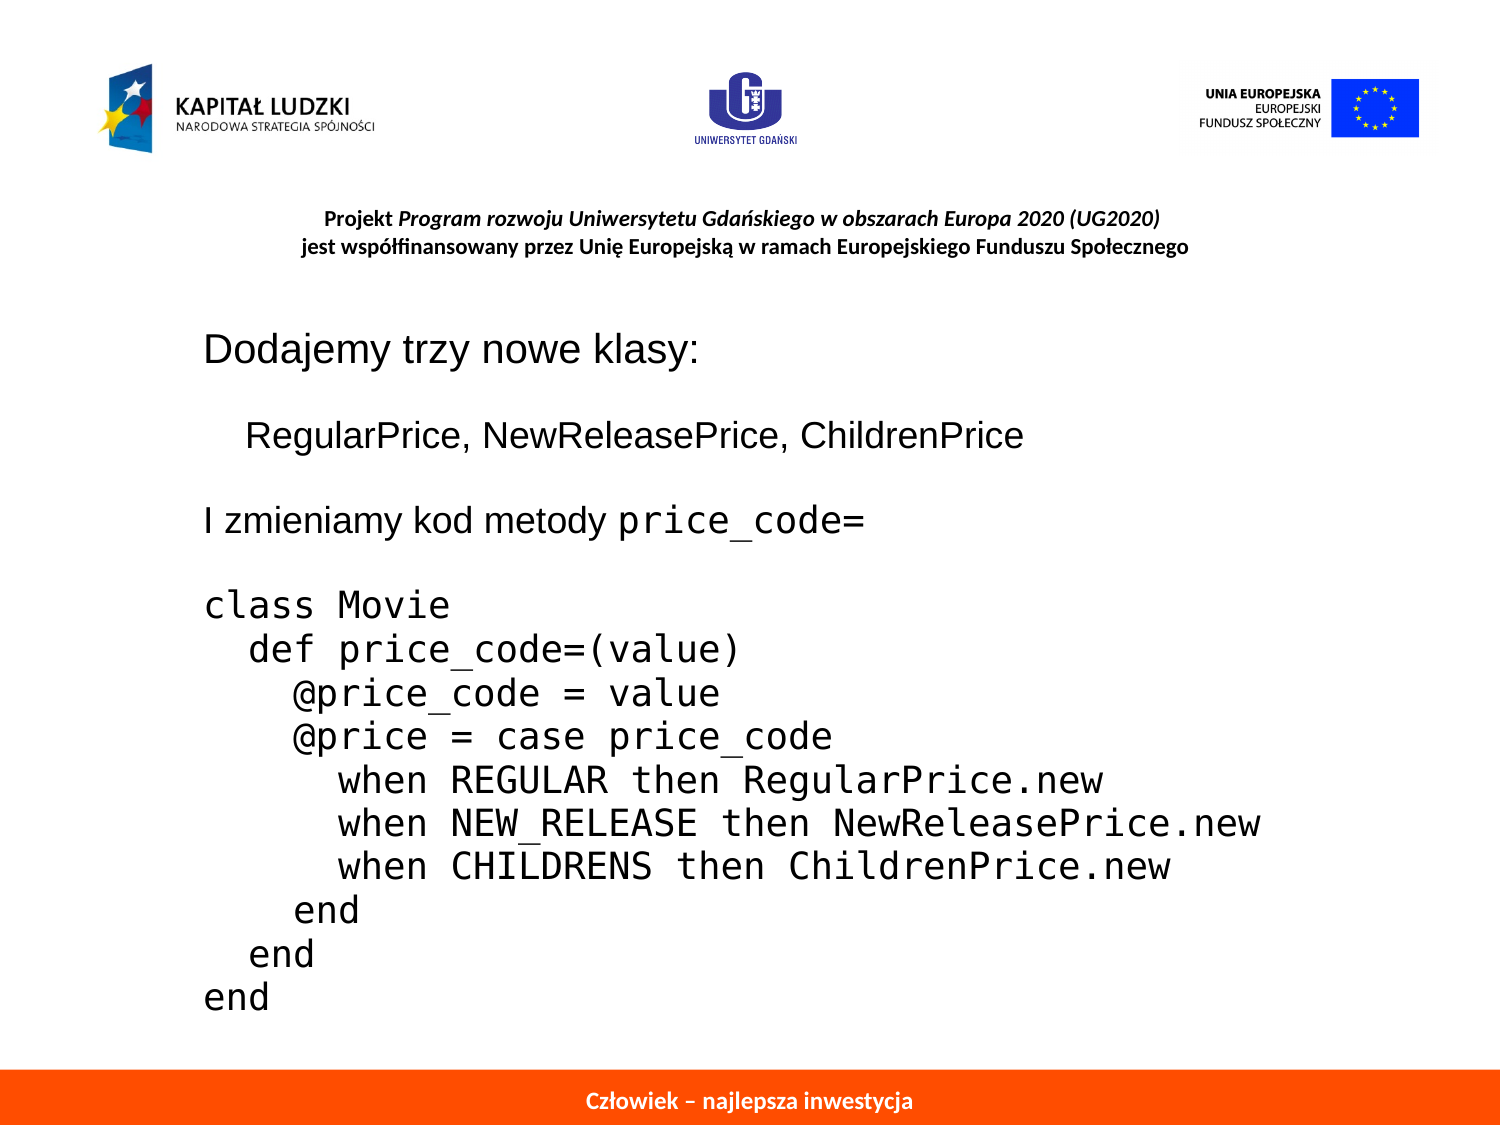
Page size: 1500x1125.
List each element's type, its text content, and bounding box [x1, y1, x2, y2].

text_box Dodajemy trzy nowe klasy: RegularPrice, NewReleasePrice, ChildrenPrice I zmieniamy kod metody price_code= class Movie def price_code=(value) @price_code = value @price = case price_code when REGULAR then RegularPrice.new when NEW_RELEASE then NewReleasePrice.new when CHILDRENS then ChildrenPrice.new end end end [188, 318, 1276, 1027]
text_box Projekt Program rozwoju Uniwersytetu Gdańskiego w obszarach Europa 2020 (UG2020) jest współfinansowany przez Unię Europejską w ramach Europejskiego Funduszu Społecznego [53, 196, 1439, 267]
footer Człowiek – najlepsza inwestycja [0, 1069, 1500, 1125]
picture [1179, 60, 1439, 156]
picture [53, 19, 418, 196]
picture [692, 69, 800, 147]
